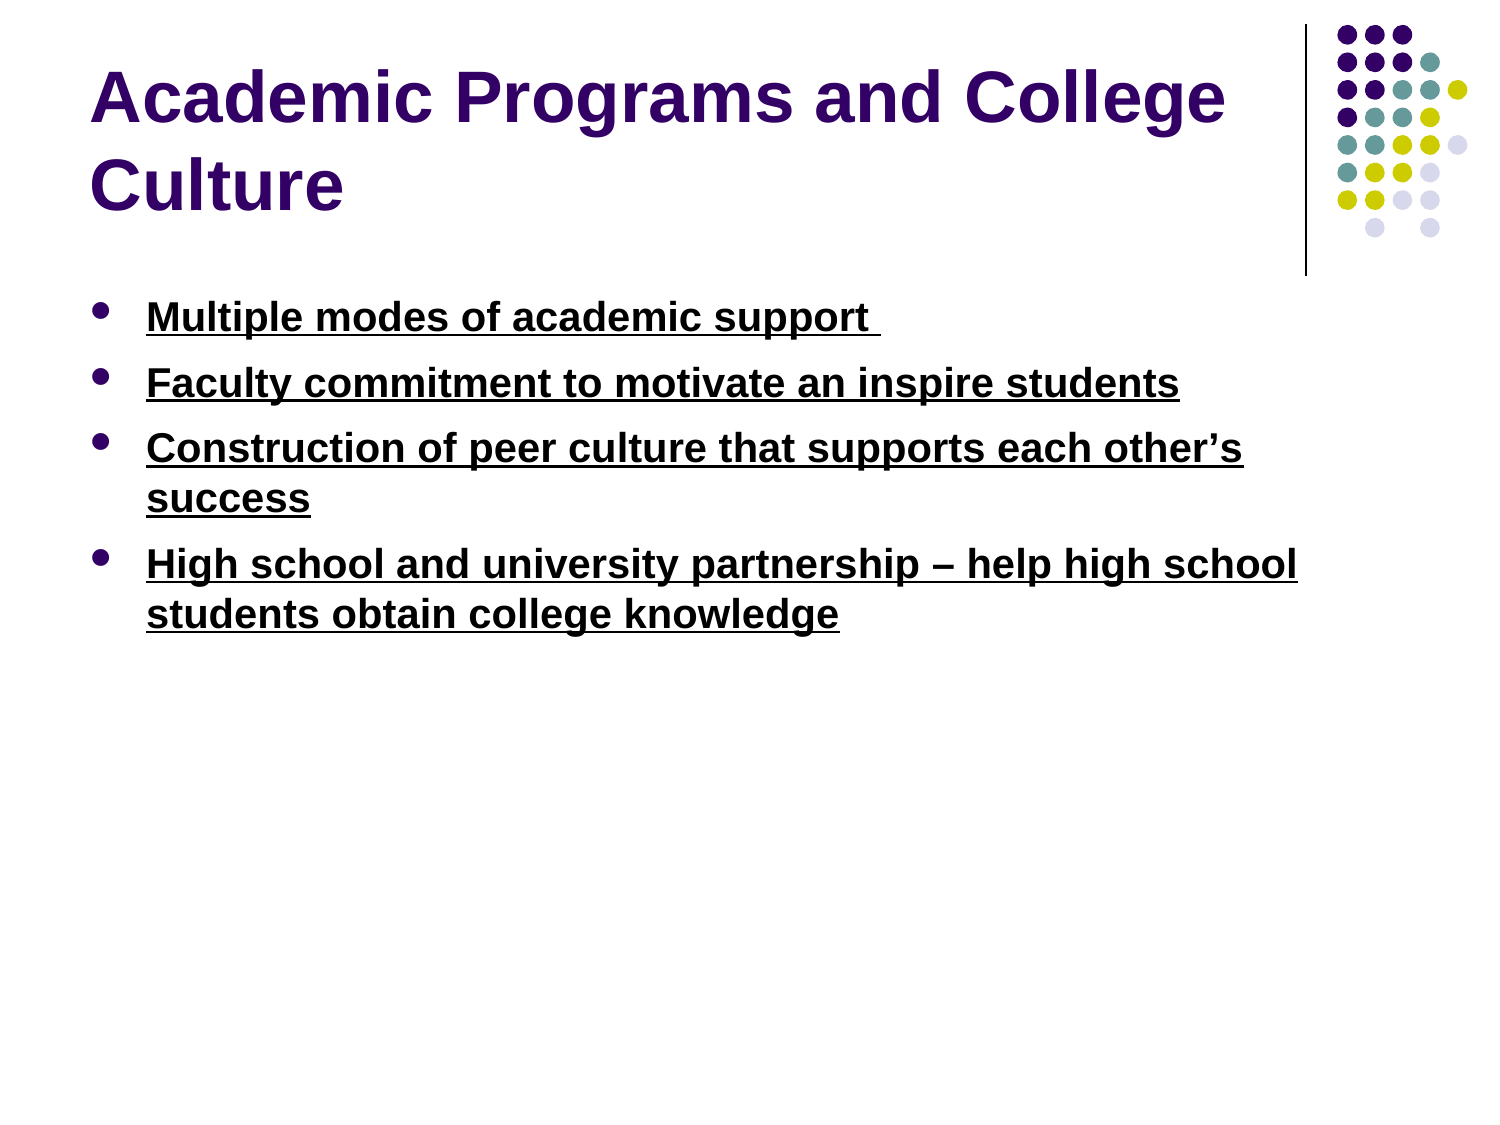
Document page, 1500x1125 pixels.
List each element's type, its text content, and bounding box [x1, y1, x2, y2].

title Academic Programs and College Culture [74, 20, 1313, 233]
list Multiple modes of academic support Faculty commitment to motivate an inspire students Construction of peer culture that supports each other’s success High school and university partnership – help high school students obtain college knowledge [75, 282, 1426, 1006]
